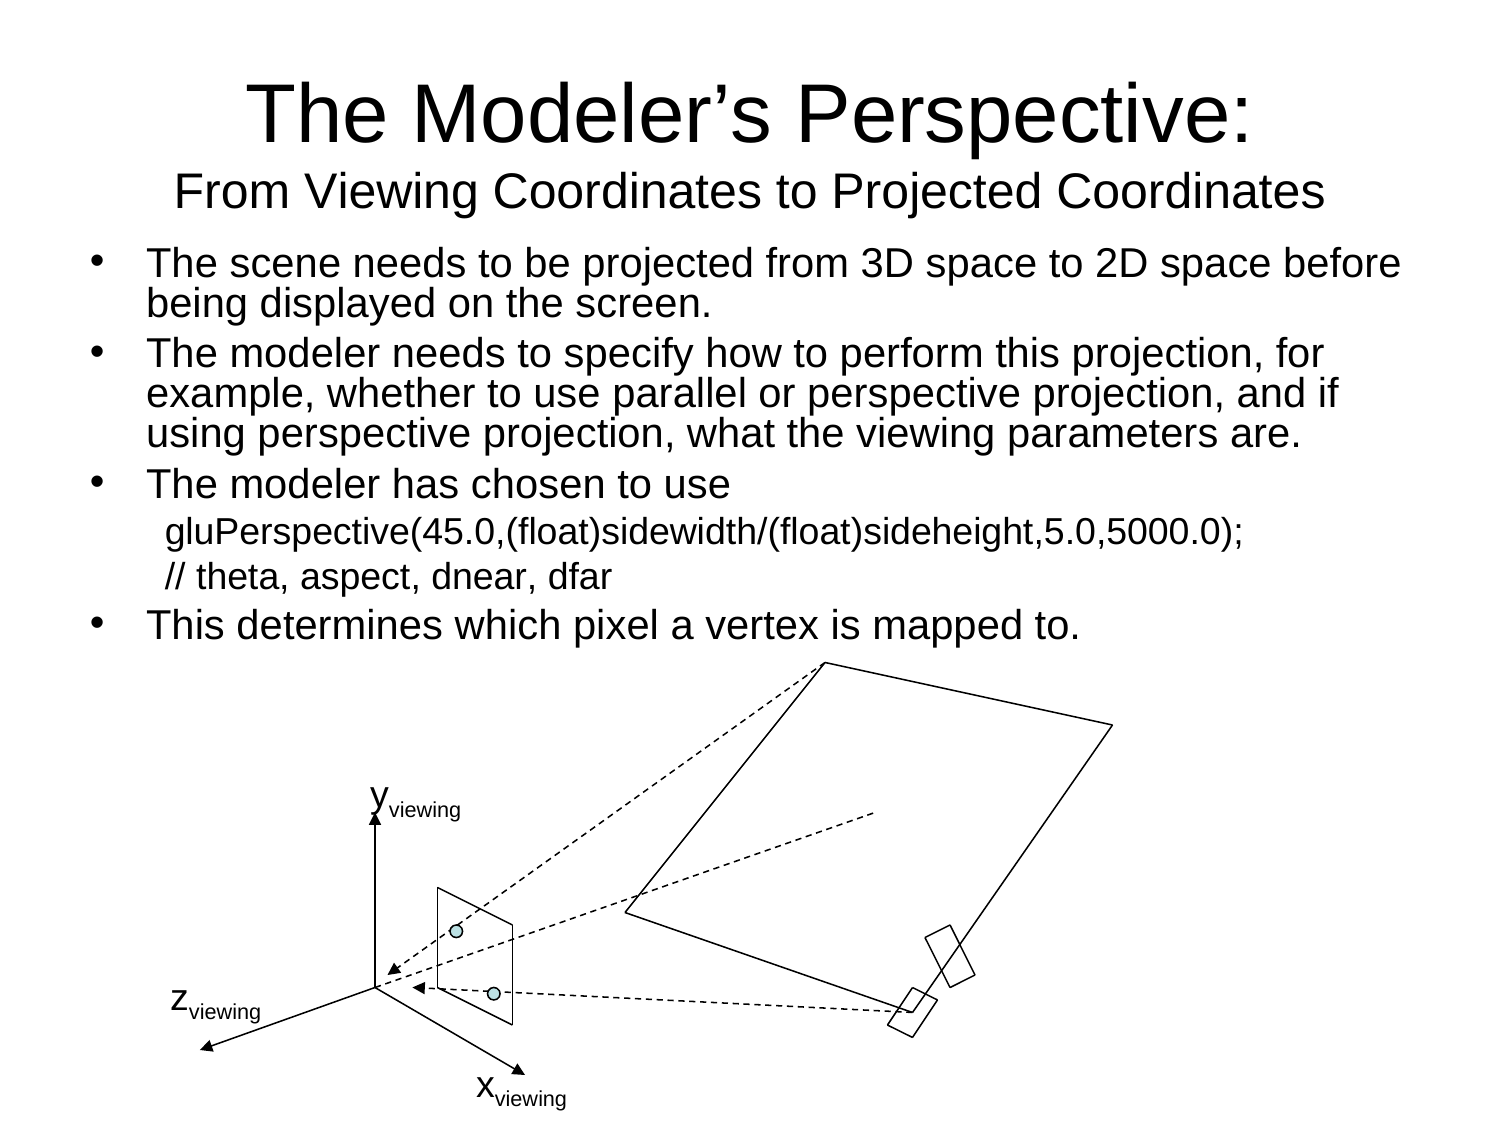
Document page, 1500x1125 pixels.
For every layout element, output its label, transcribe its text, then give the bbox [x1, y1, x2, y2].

text_box zviewing [155, 964, 277, 1032]
title The Modeler’s Perspective: From Viewing Coordinates to Projected Coordinates [75, 45, 1426, 233]
list The scene needs to be projected from 3D space to 2D space before being displayed on the screen. The modeler needs to specify how to perform this projection, for example, whether to use parallel or perspective projection, and if using perspective projection, what the viewing parameters are. The modeler has chosen to use gluPerspective(45.0,(float)sidewidth/(float)sideheight,5.0,5000.0); // theta, aspect, dnear, dfar This determines which pixel a vertex is mapped to. [75, 237, 1426, 663]
text_box [487, 987, 501, 1000]
text_box [450, 924, 463, 938]
text_box xviewing [461, 1052, 582, 1119]
text_box yviewing [355, 762, 477, 830]
